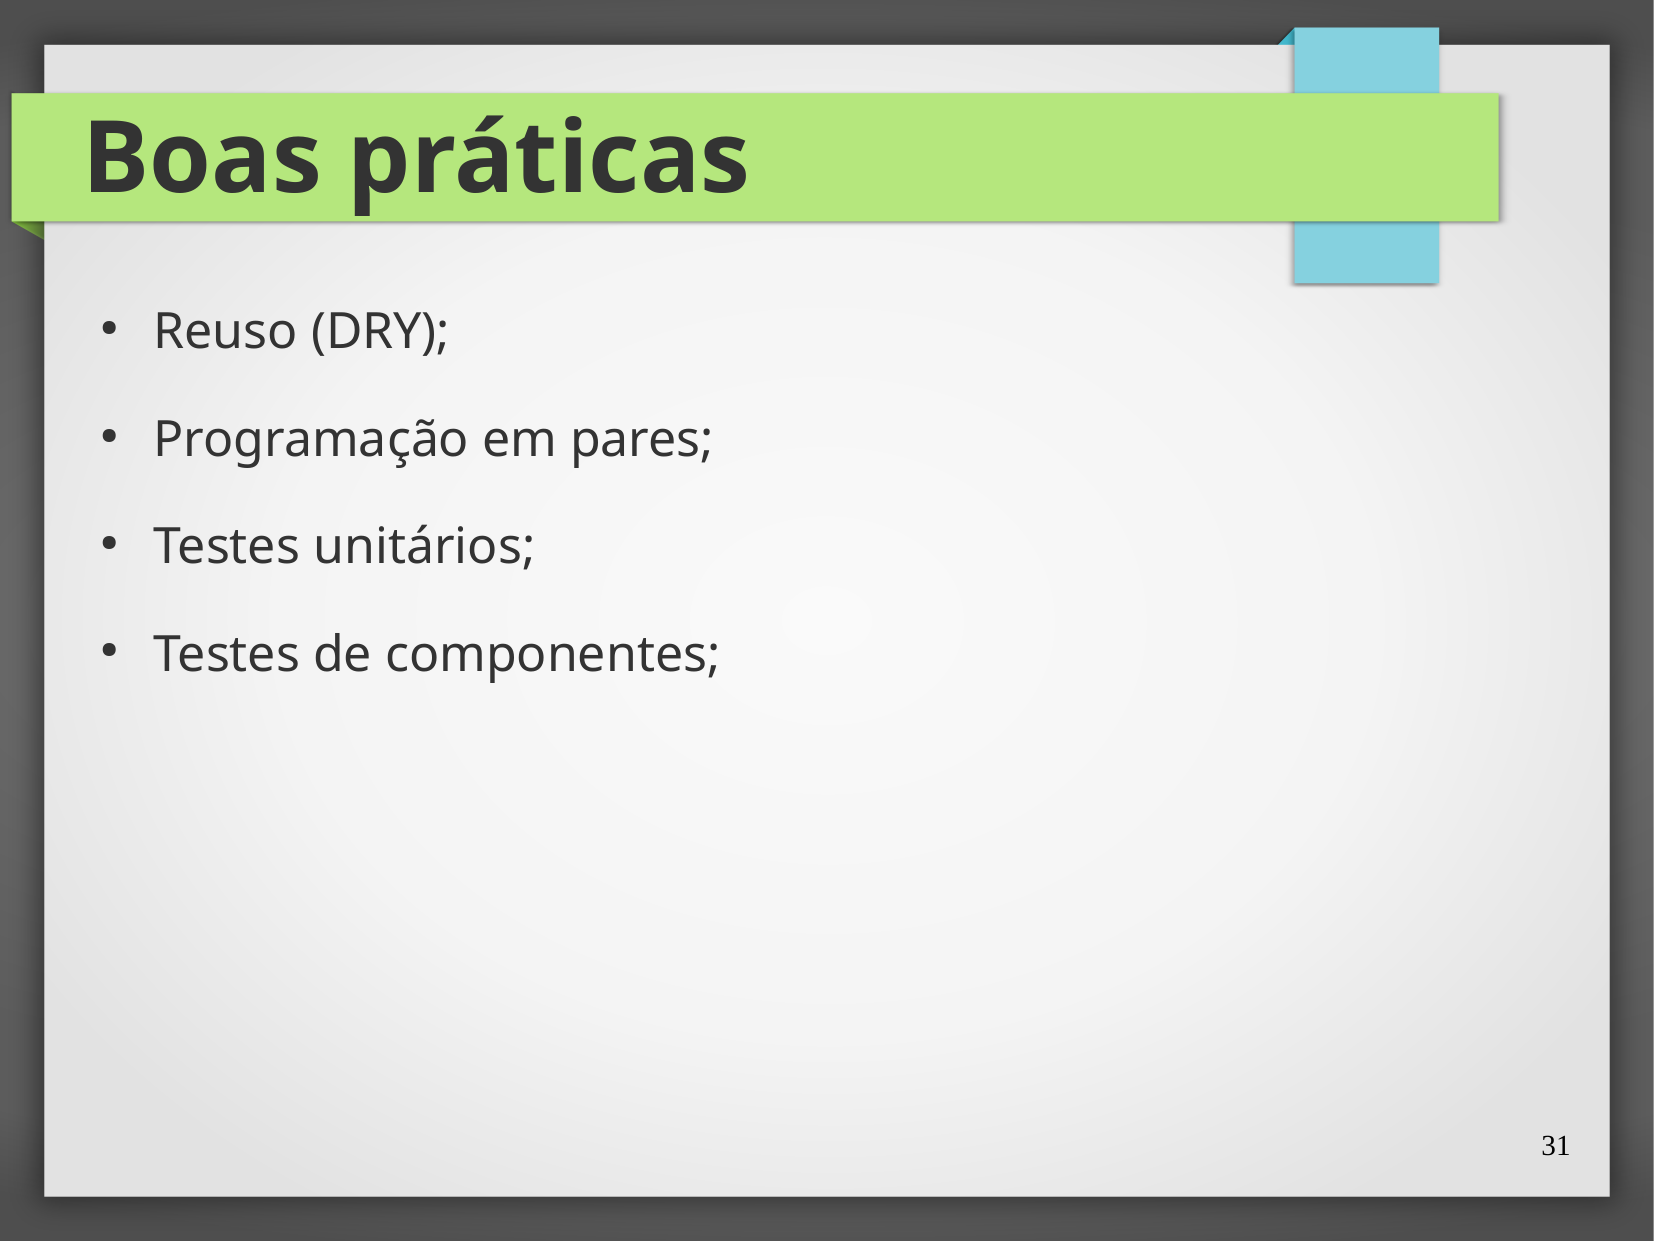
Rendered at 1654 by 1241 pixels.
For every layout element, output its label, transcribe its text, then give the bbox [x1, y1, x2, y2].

title Boas práticas [82, 37, 1264, 270]
picture [0, 0, 1654, 1241]
list Reuso (DRY); Programação em pares; Testes unitários; Testes de componentes; [82, 295, 1571, 1015]
